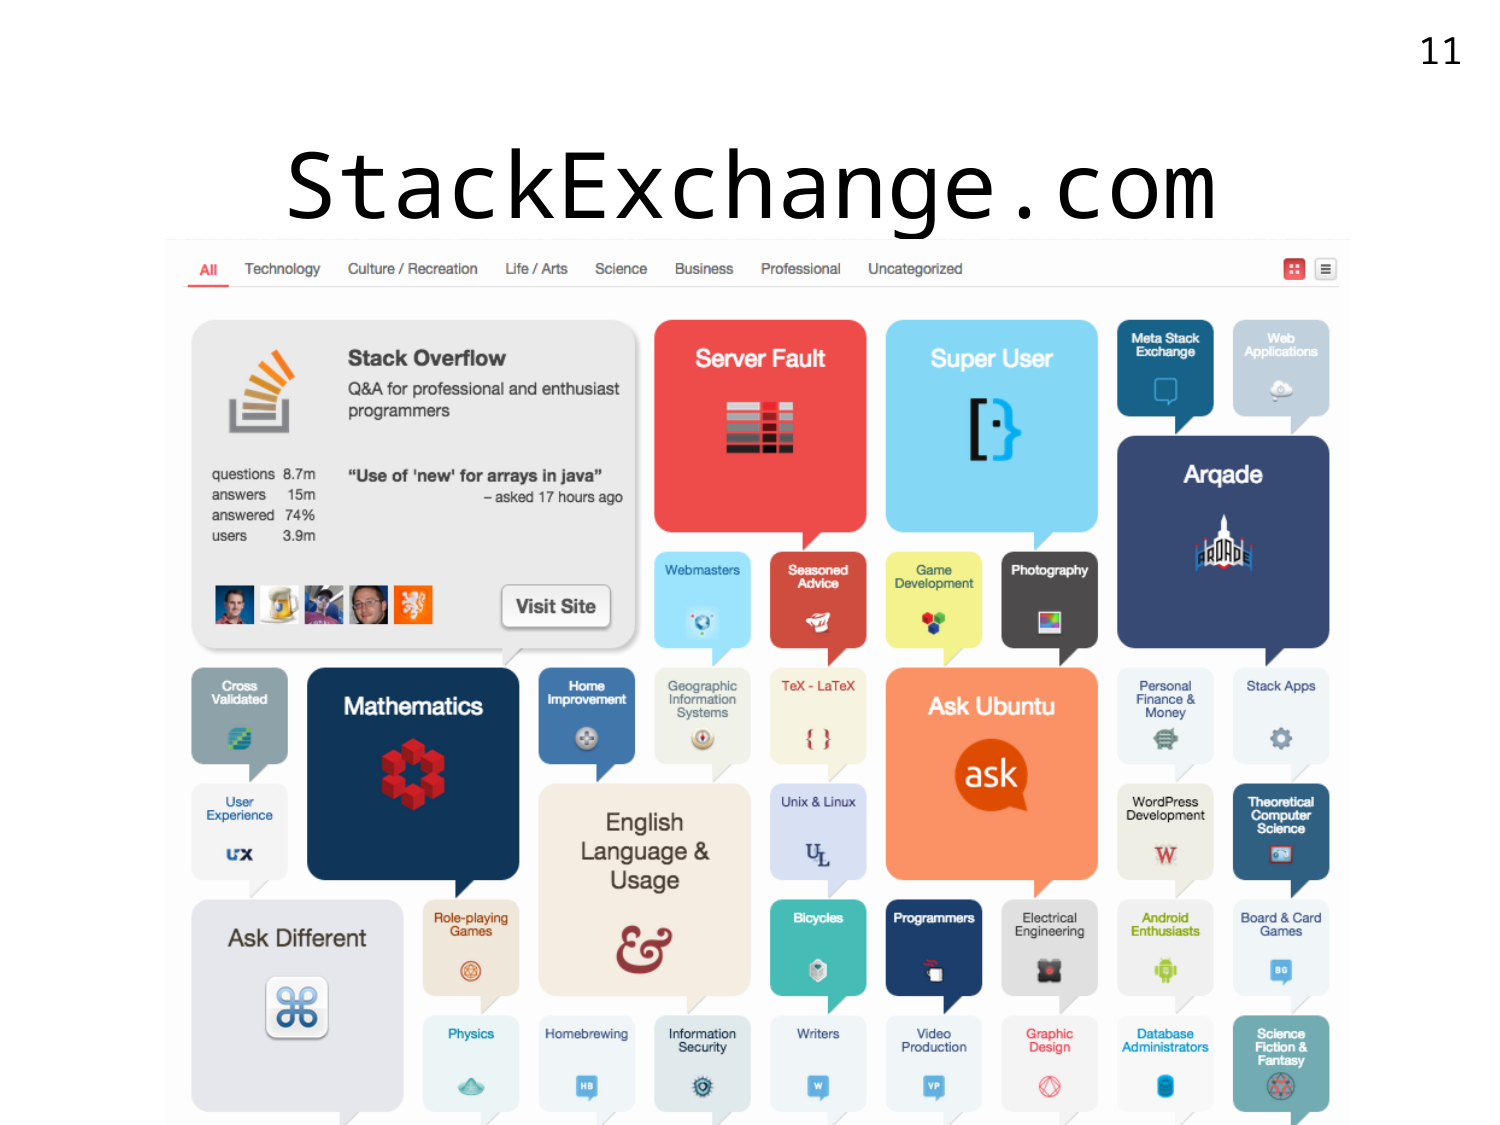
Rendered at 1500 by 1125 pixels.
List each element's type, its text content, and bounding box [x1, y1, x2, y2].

picture [165, 239, 1350, 1125]
text_box <number> [1127, 19, 1478, 79]
title StackExchange.com [75, 45, 1426, 319]
